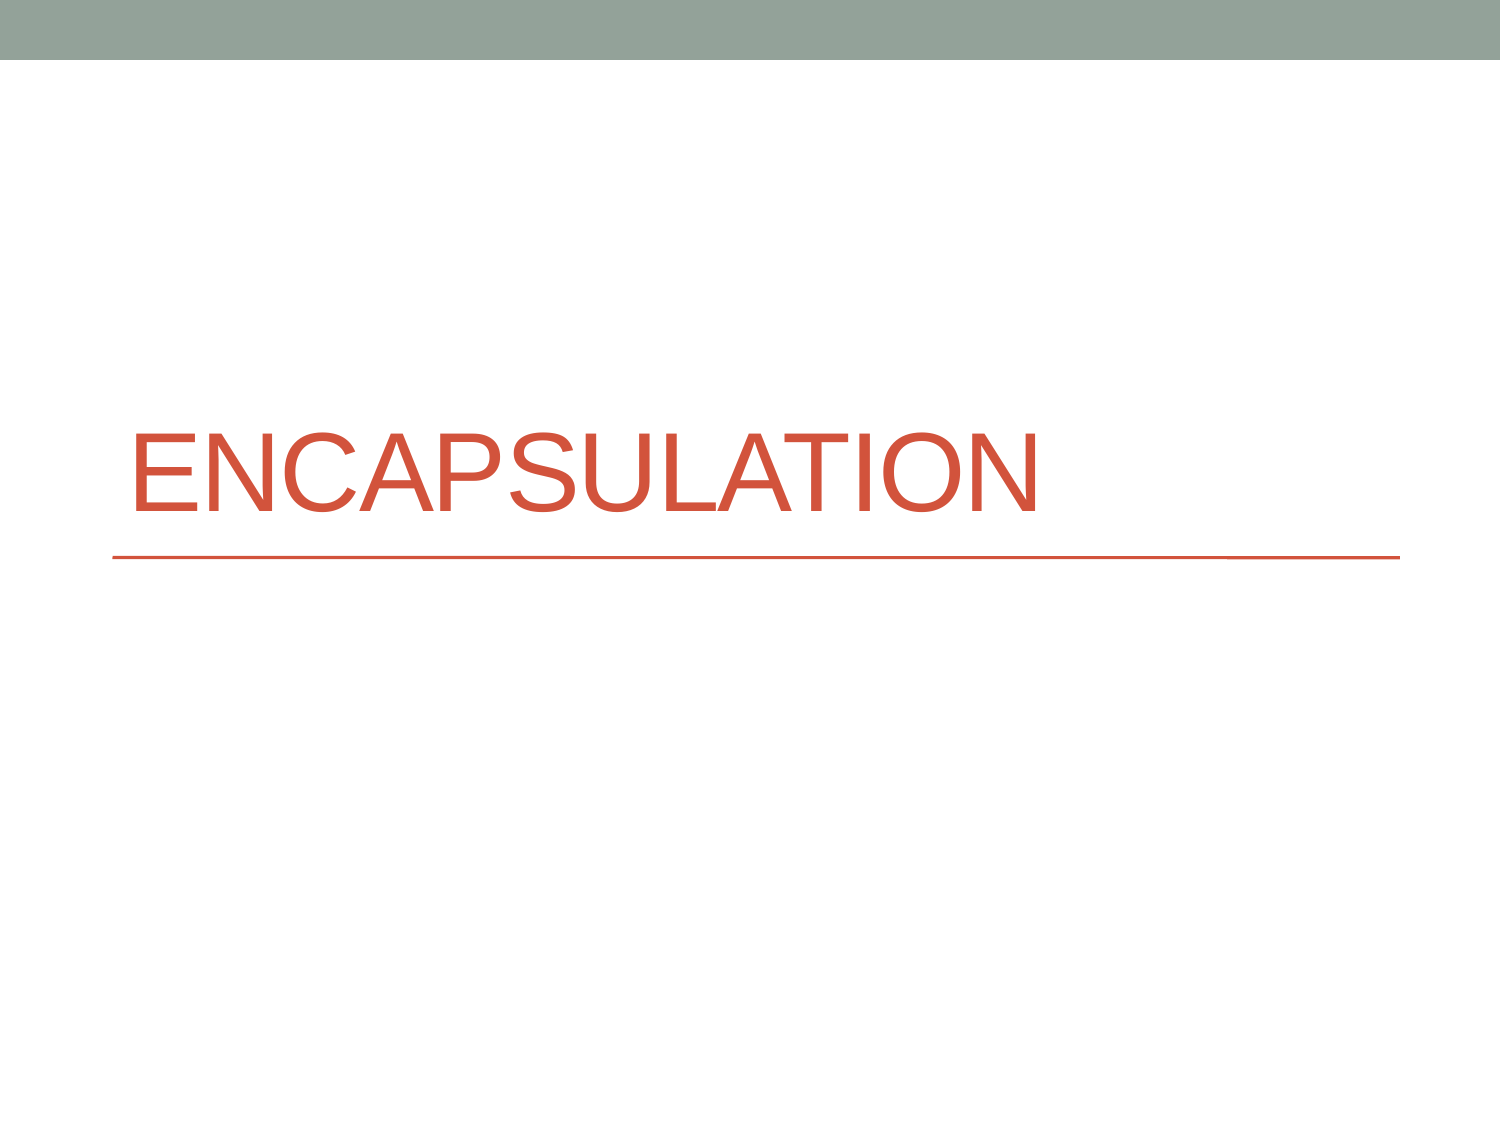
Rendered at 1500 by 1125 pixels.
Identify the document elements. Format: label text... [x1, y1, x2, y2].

title Encapsulation [112, 224, 1400, 542]
